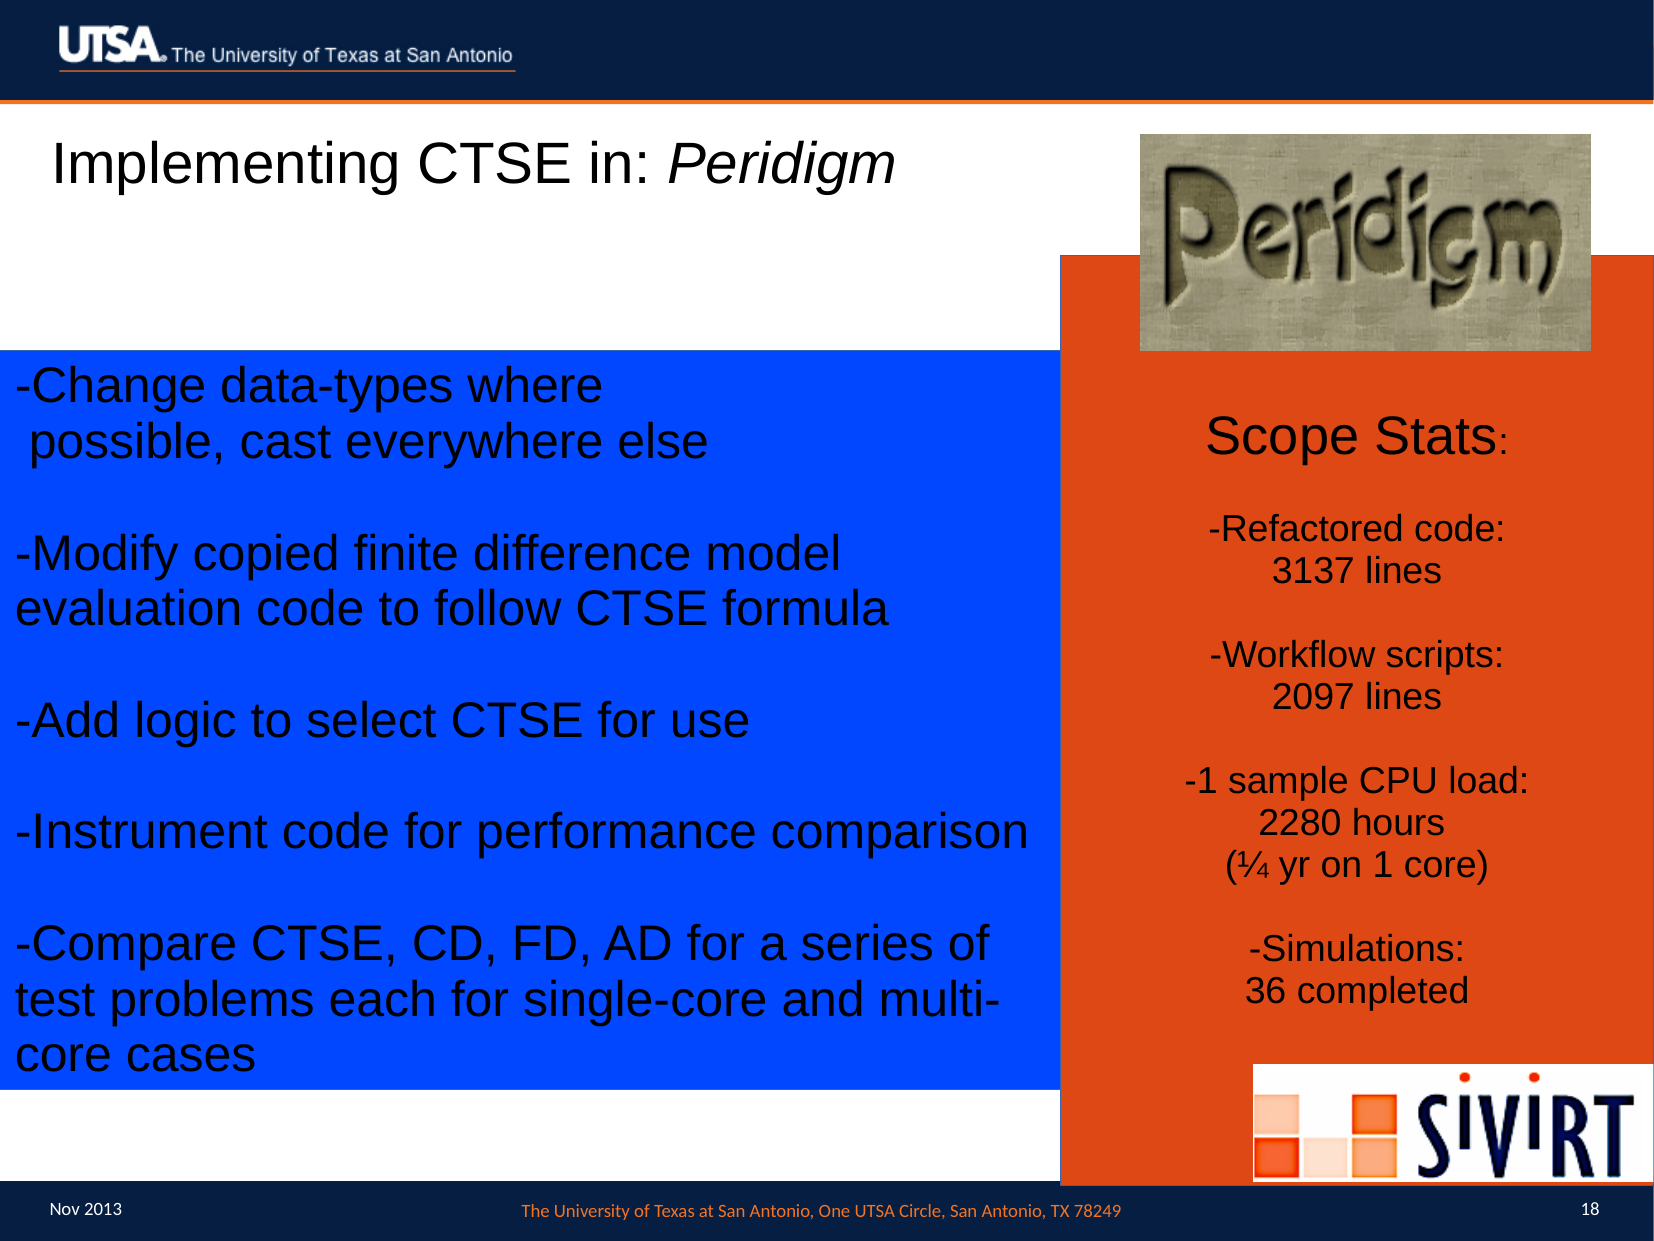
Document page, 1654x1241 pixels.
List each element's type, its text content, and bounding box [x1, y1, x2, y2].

picture [1140, 134, 1591, 351]
picture [0, 0, 1654, 100]
text_box Scope Stats: -Refactored code: 3137 lines -Workflow scripts: 2097 lines -1 sample CPU load: 2280 hours (¼ yr on 1 core) -Simulations: 36 completed [1060, 255, 1654, 1186]
text_box -Change data-types where possible, cast everywhere else -Modify copied finite difference model evaluation code to follow CTSE formula -Add logic to select CTSE for use -Instrument code for performance comparison -Compare CTSE, CD, FD, AD for a series of test problems each for single-core and multi-core cases [0, 350, 1060, 1090]
title Implementing CTSE in: Peridigm [51, 30, 1614, 296]
picture [1253, 1064, 1654, 1182]
